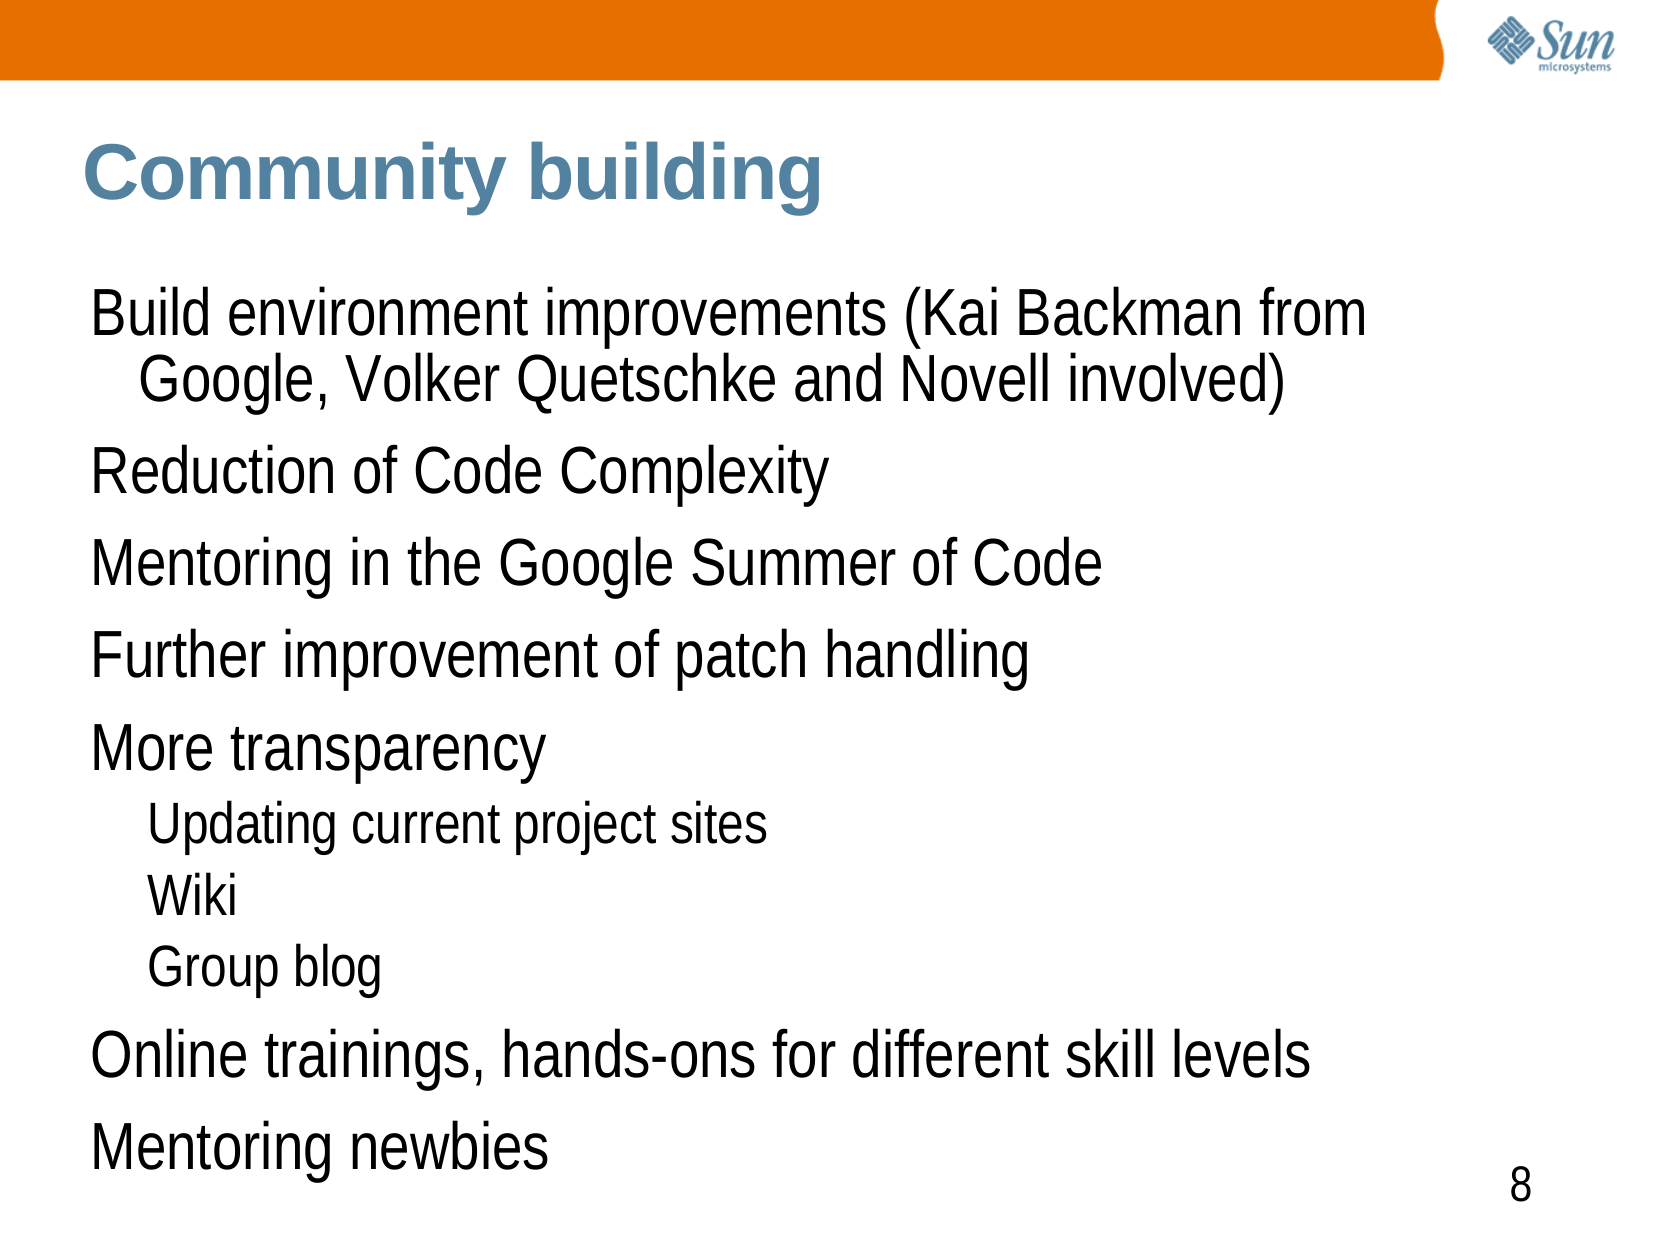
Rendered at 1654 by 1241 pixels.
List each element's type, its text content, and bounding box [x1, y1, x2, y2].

title Community building [82, 135, 1585, 251]
list Build environment improvements (Kai Backman from Google, Volker Quetschke and Novell involved) Reduction of Code Complexity Mentoring in the Google Summer of Code Further improvement of patch handling More transparency Updating current project sites Wiki Group blog Online trainings, hands-ons for different skill levels Mentoring newbies [71, 283, 1545, 1184]
picture [0, 0, 1654, 83]
